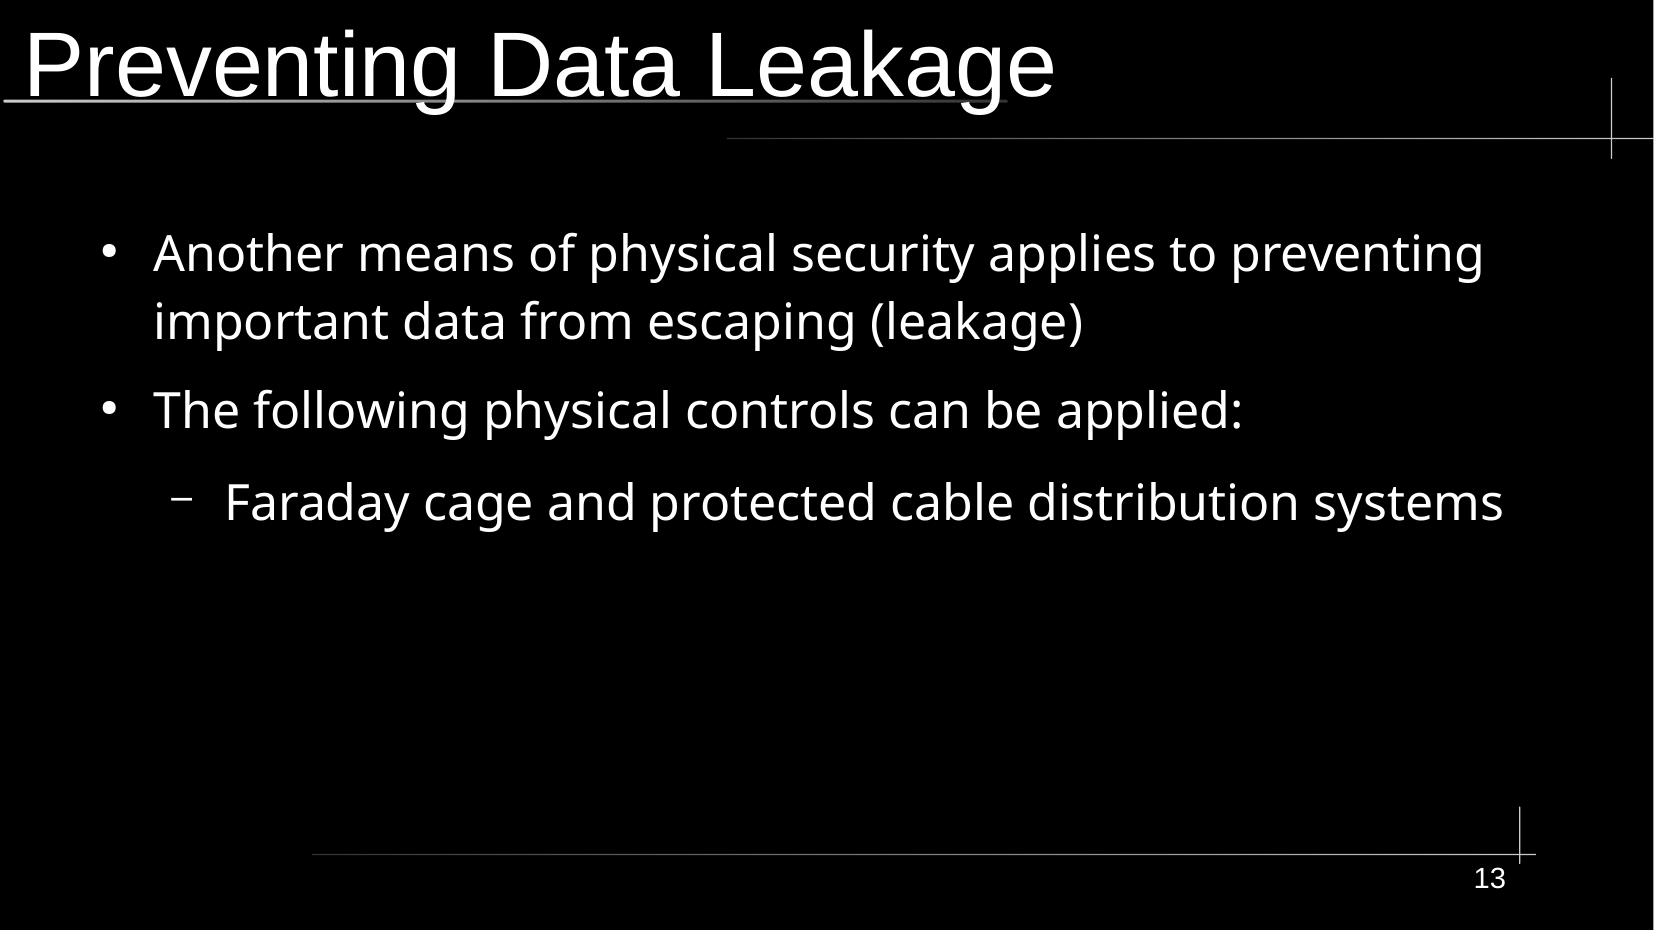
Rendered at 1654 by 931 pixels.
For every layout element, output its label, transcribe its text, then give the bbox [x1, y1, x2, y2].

title Preventing Data Leakage [23, 11, 1589, 119]
list Another means of physical security applies to preventing important data from escaping (leakage) The following physical controls can be applied: Faraday cage and protected cable distribution systems [82, 217, 1571, 758]
